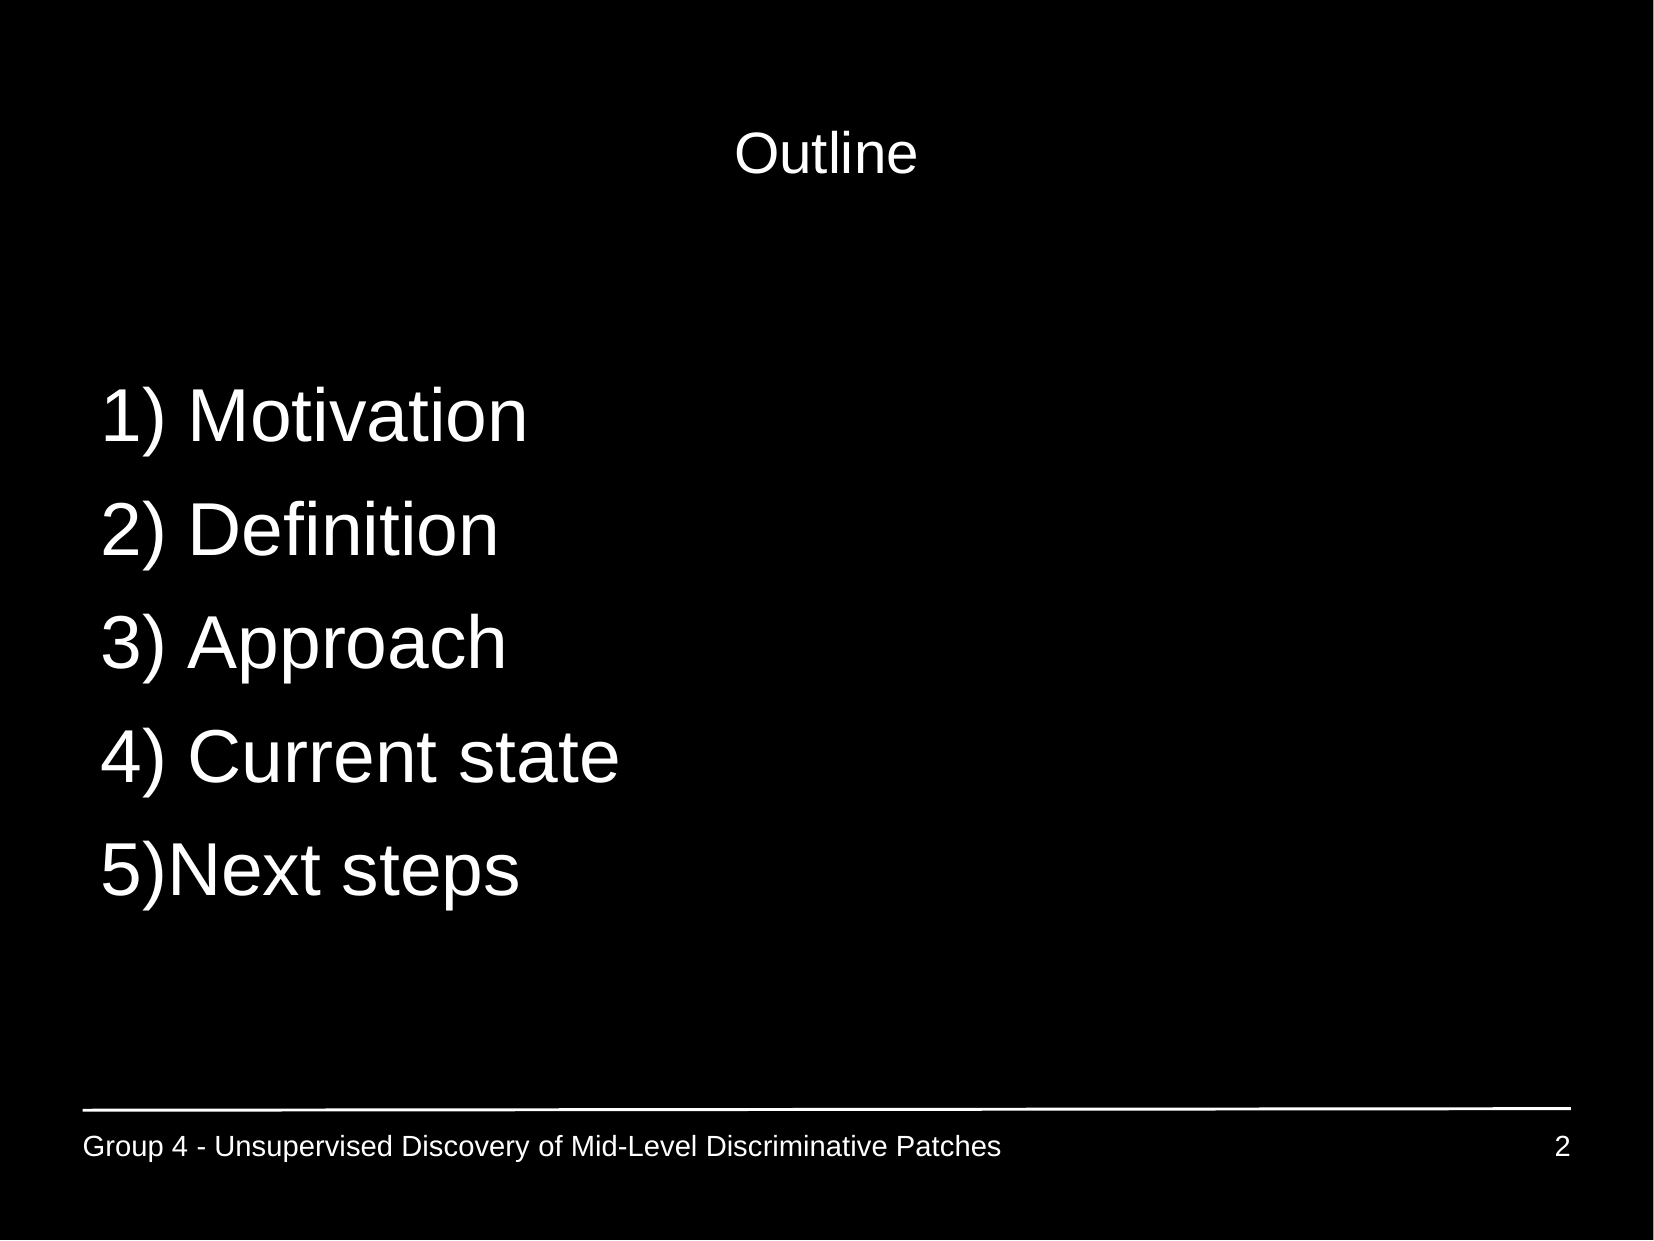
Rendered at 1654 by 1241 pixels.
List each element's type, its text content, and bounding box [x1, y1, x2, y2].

title Outline [82, 49, 1571, 257]
list Motivation Definition Approach Current state Next steps [82, 290, 1571, 1109]
